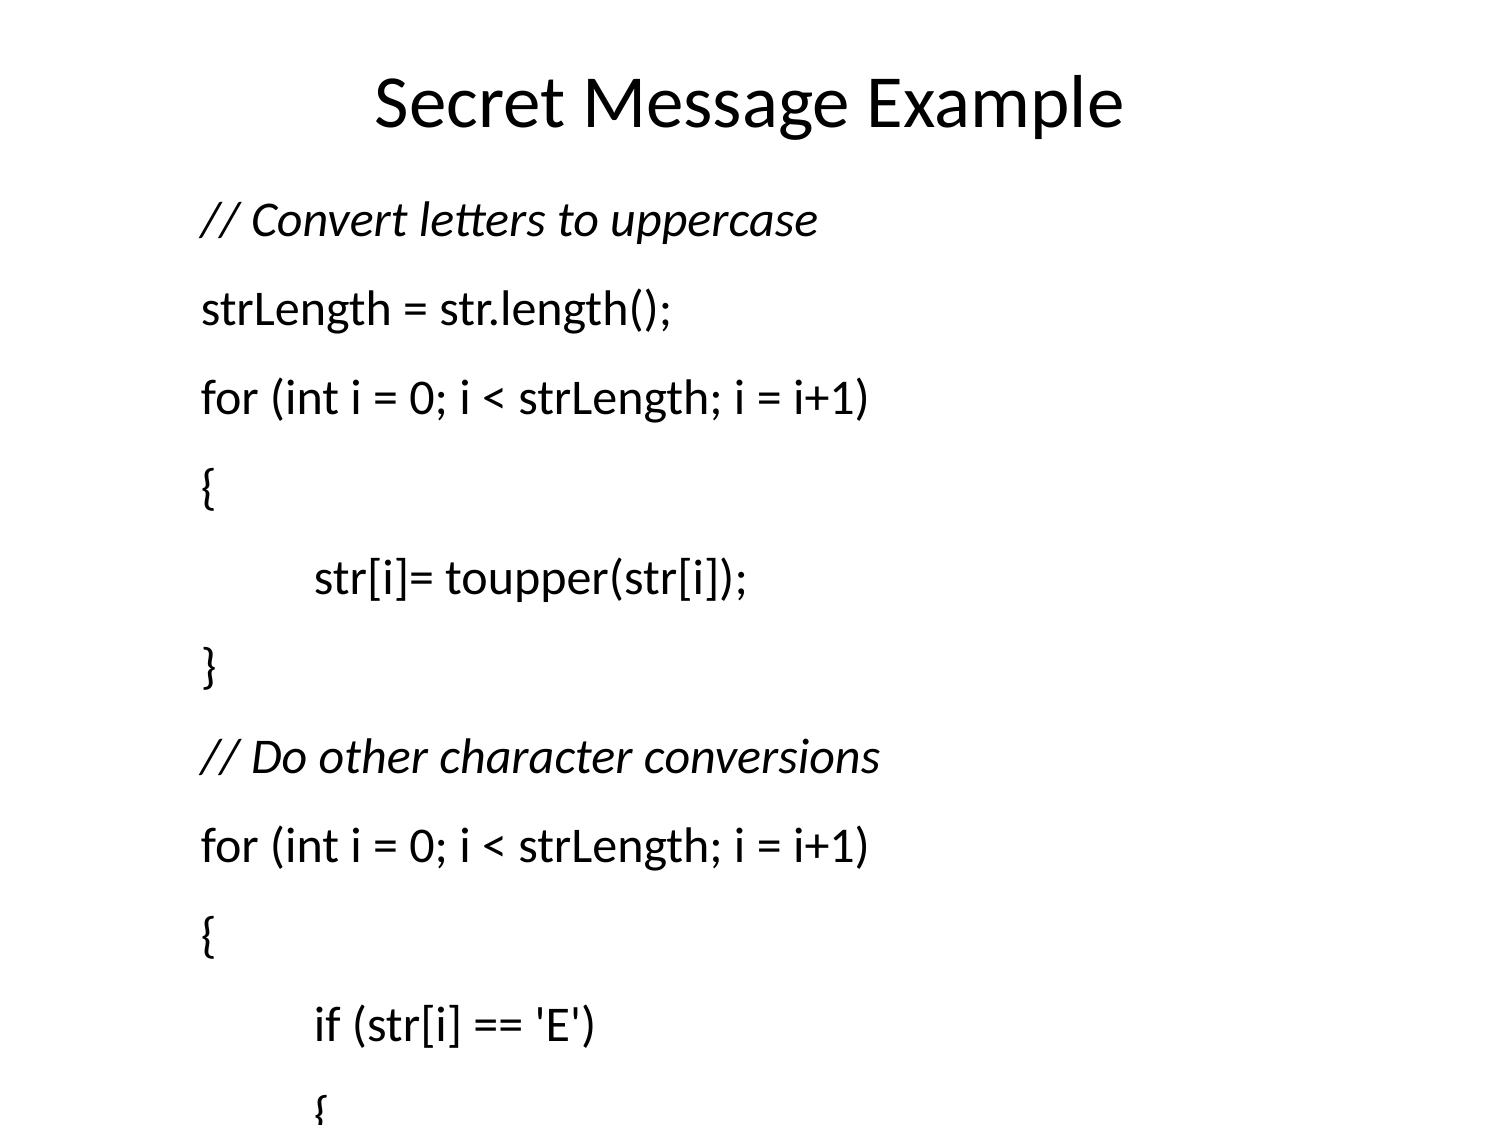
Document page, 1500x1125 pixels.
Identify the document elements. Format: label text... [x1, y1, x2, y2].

title Secret Message Example [75, 45, 1425, 175]
list // Convert letters to uppercase strLength = str.length(); for (int i = 0; i < strLength; i = i+1) { str[i]= toupper(str[i]); } // Do other character conversions for (int i = 0; i < strLength; i = i+1) { if (str[i] == 'E') { str[i] = '!'; } [72, 178, 1423, 922]
